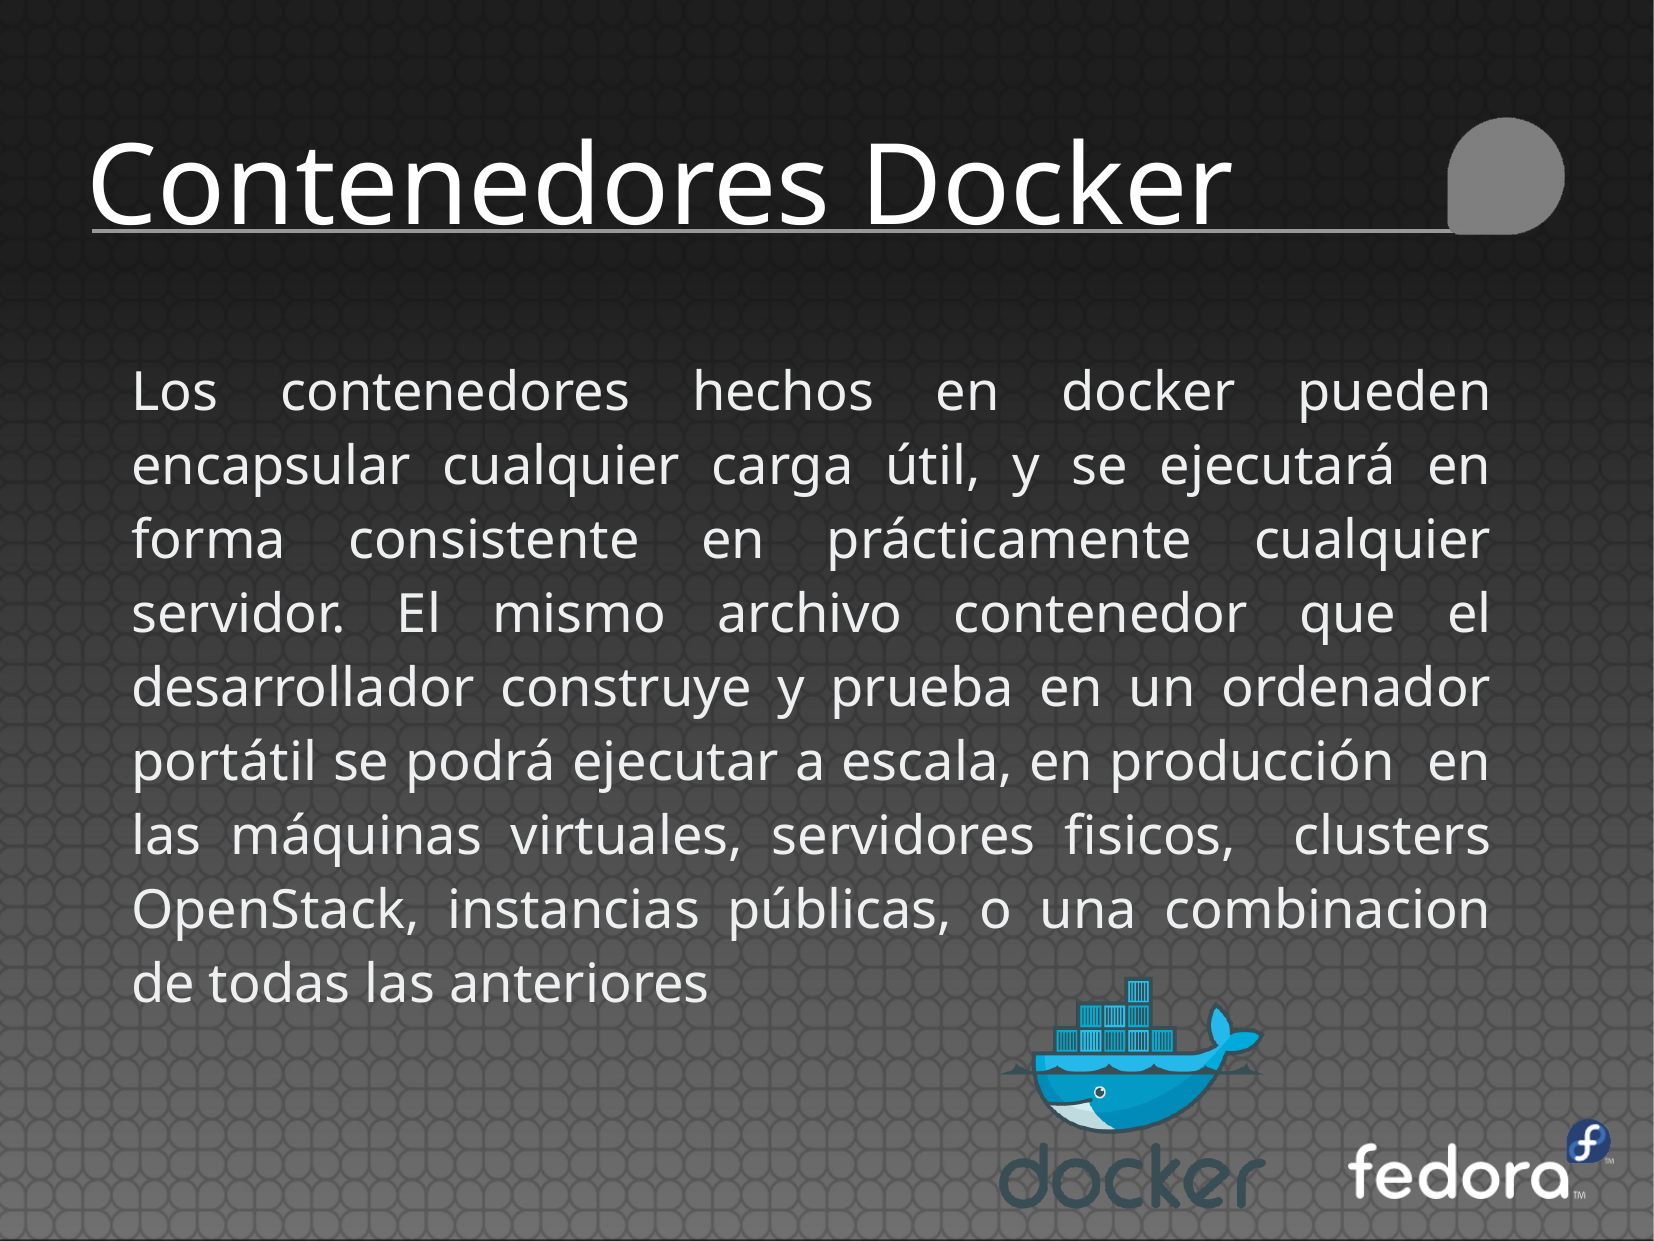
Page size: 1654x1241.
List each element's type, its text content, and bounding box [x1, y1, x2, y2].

text_box Los contenedores hechos en docker pueden encapsular cualquier carga útil, y se ejecutará en forma consistente en prácticamente cualquier servidor. El mismo archivo contenedor que el desarrollador construye y prueba en un ordenador portátil se podrá ejecutar a escala, en producción en las máquinas virtuales, servidores fisicos, clusters OpenStack, instancias públicas, o una combinacion de todas las anteriores [116, 344, 1508, 927]
title Contenedores Docker [86, 112, 1576, 249]
picture [0, 0, 1654, 1241]
